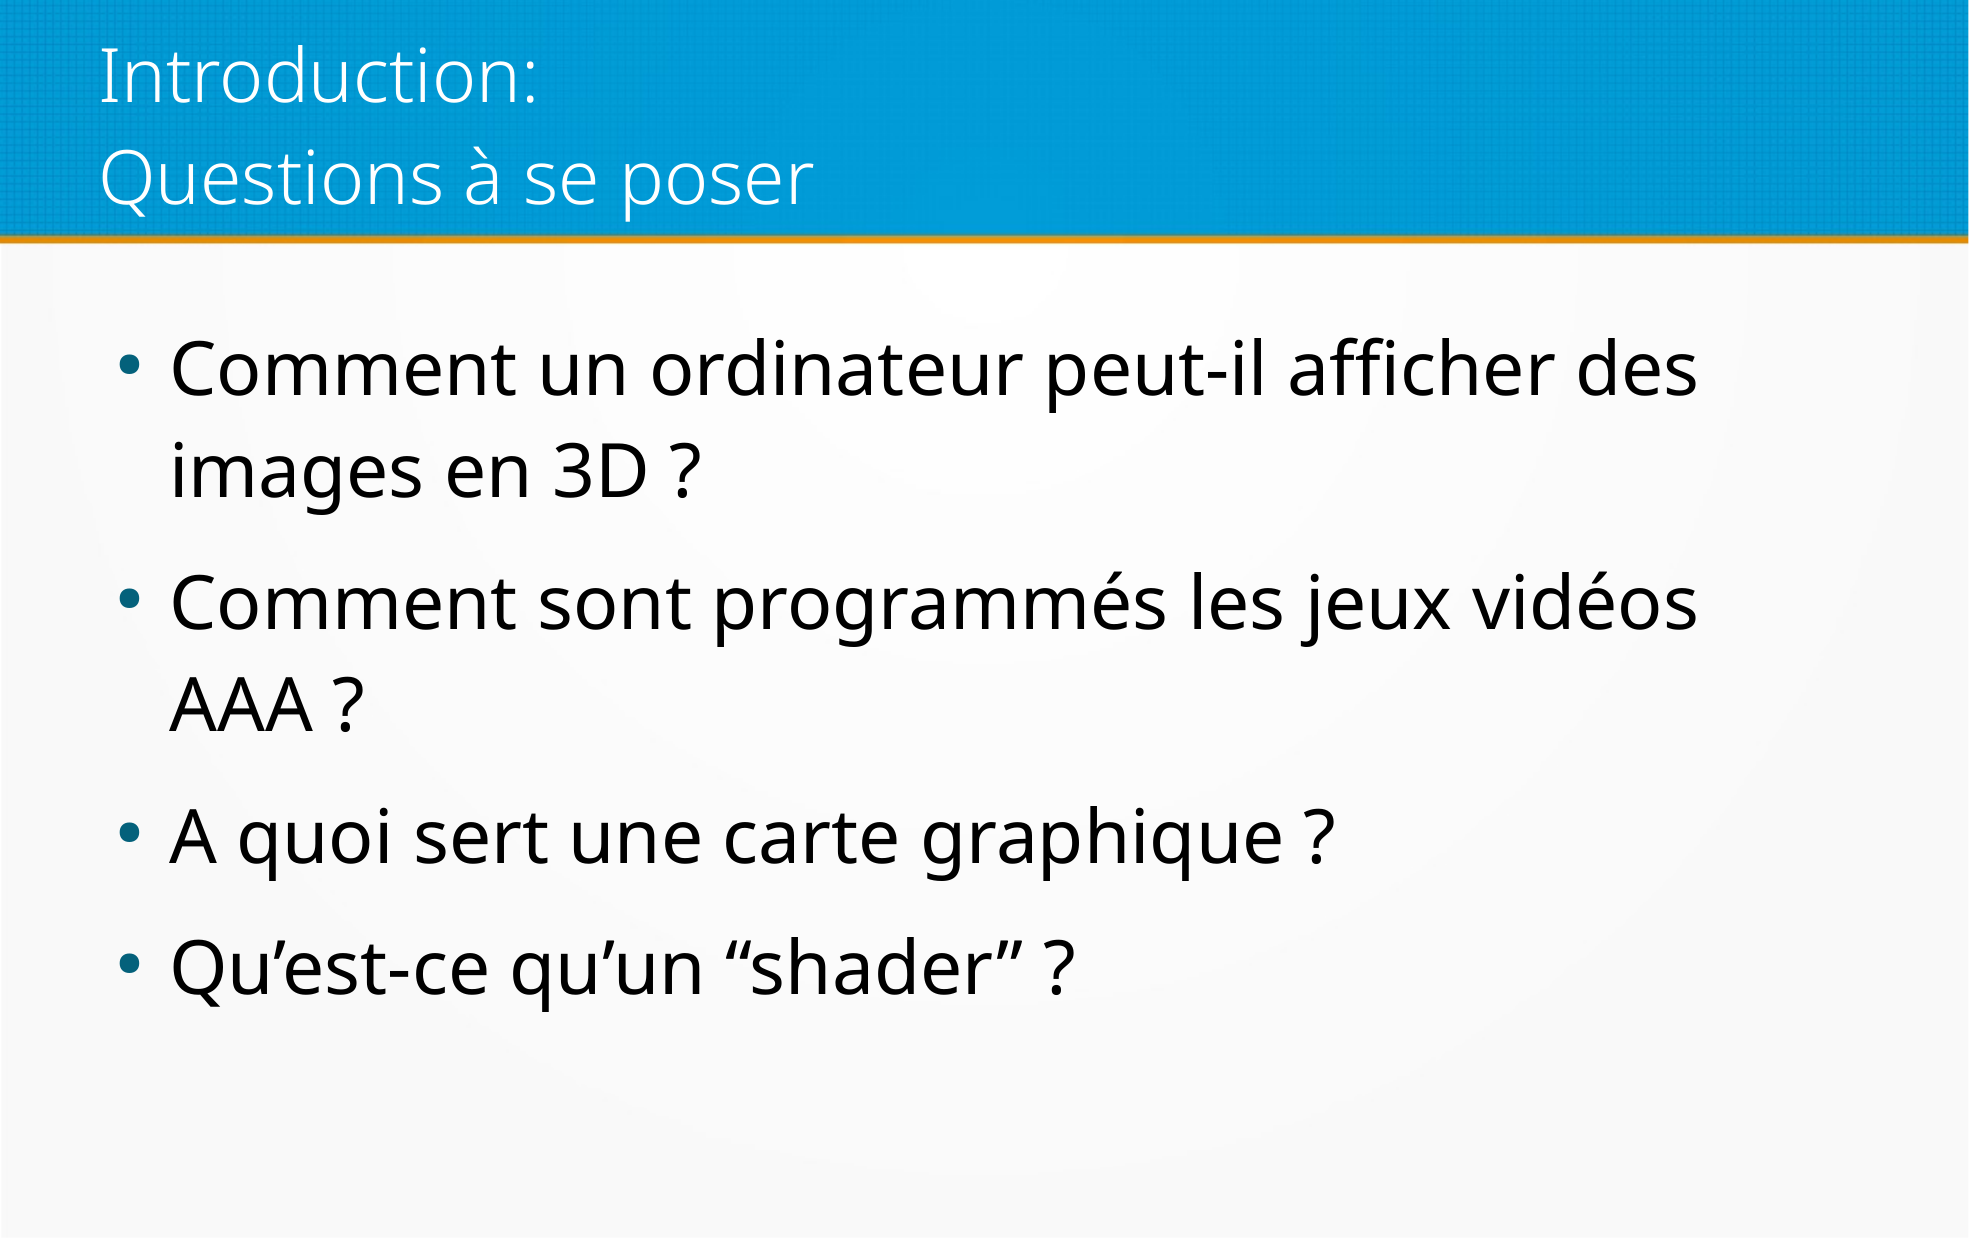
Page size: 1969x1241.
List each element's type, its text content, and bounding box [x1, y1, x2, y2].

picture [0, 233, 1969, 1241]
list Comment un ordinateur peut-il afficher des images en 3D ? Comment sont programmés les jeux vidéos AAA ? A quoi sert une carte graphique ? Qu’est-ce qu’un “shader” ? [98, 315, 1861, 1081]
title Introduction: Questions à se poser [98, 19, 1870, 227]
